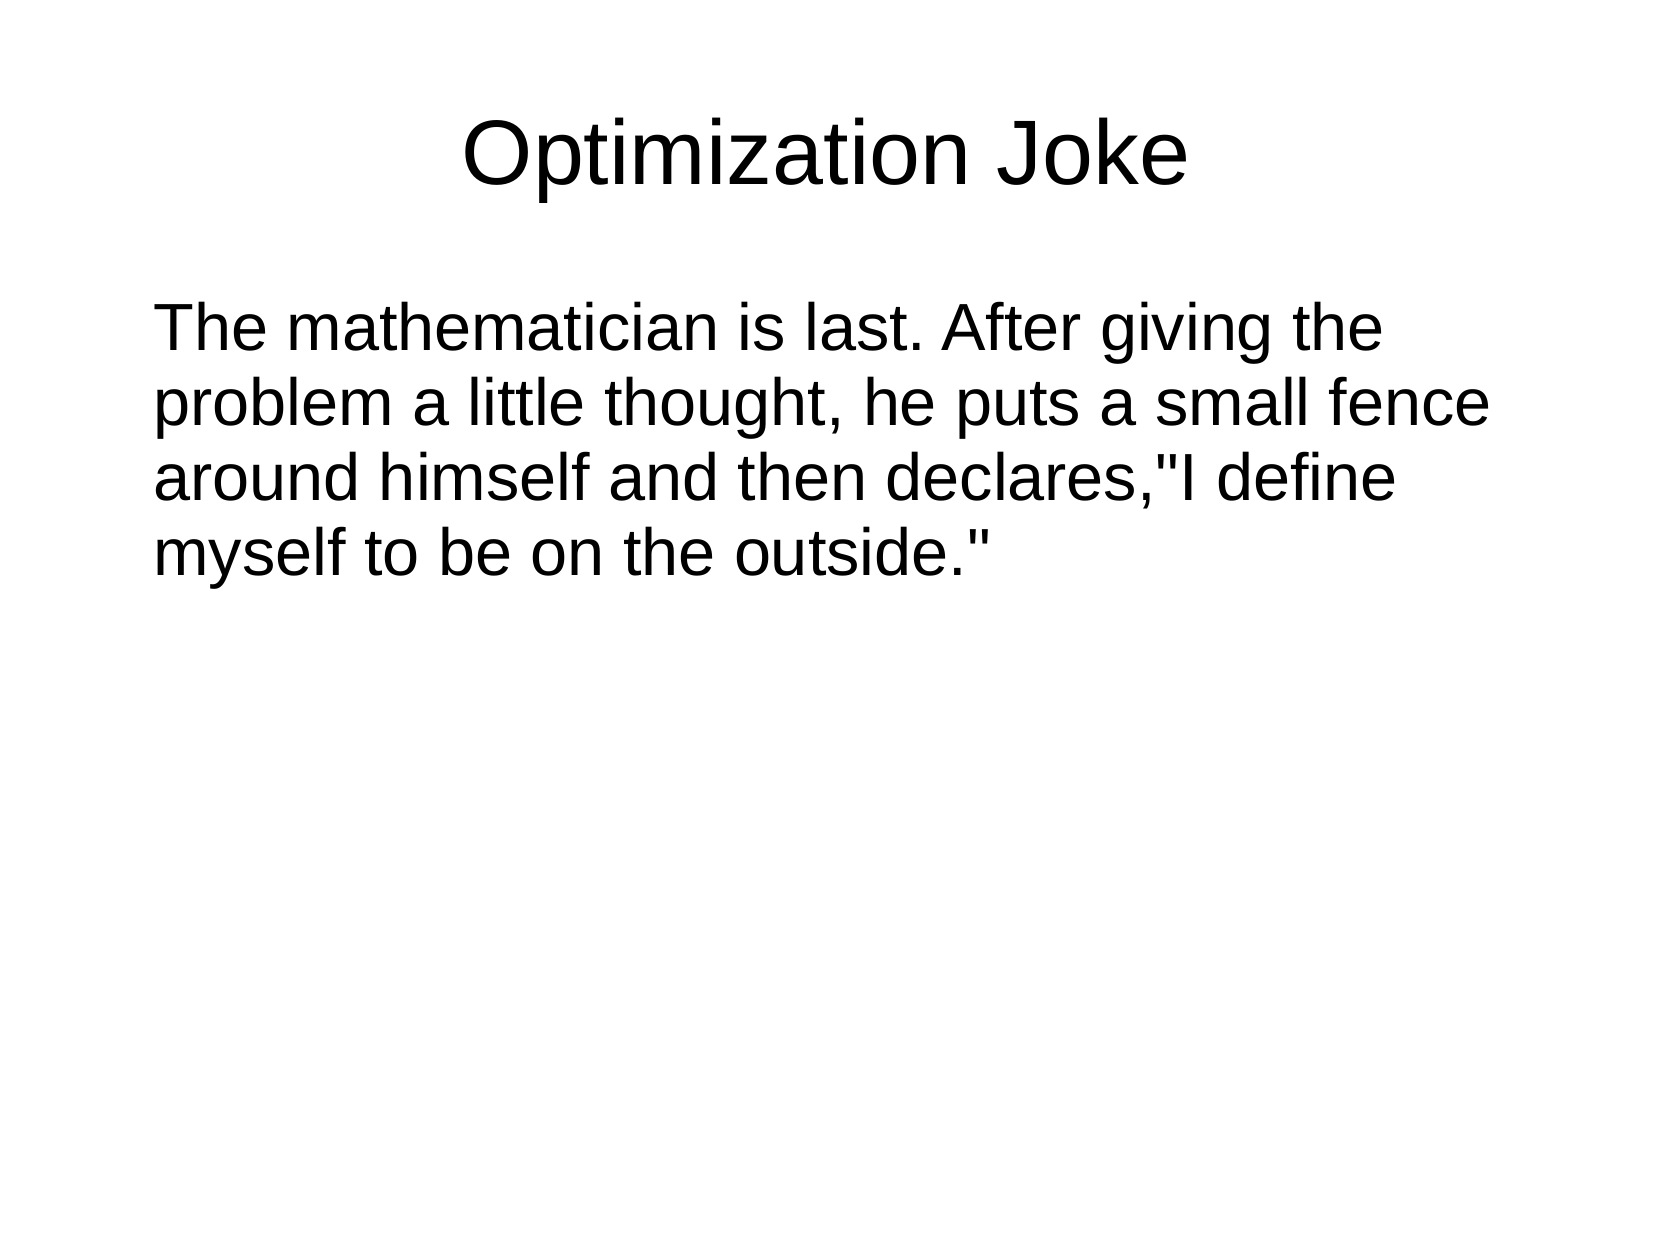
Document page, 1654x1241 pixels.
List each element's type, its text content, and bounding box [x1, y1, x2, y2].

title Optimization Joke [82, 49, 1571, 257]
list The mathematician is last. After giving the problem a little thought, he puts a small fence around himself and then declares,"I define myself to be on the outside." [82, 290, 1571, 1109]
